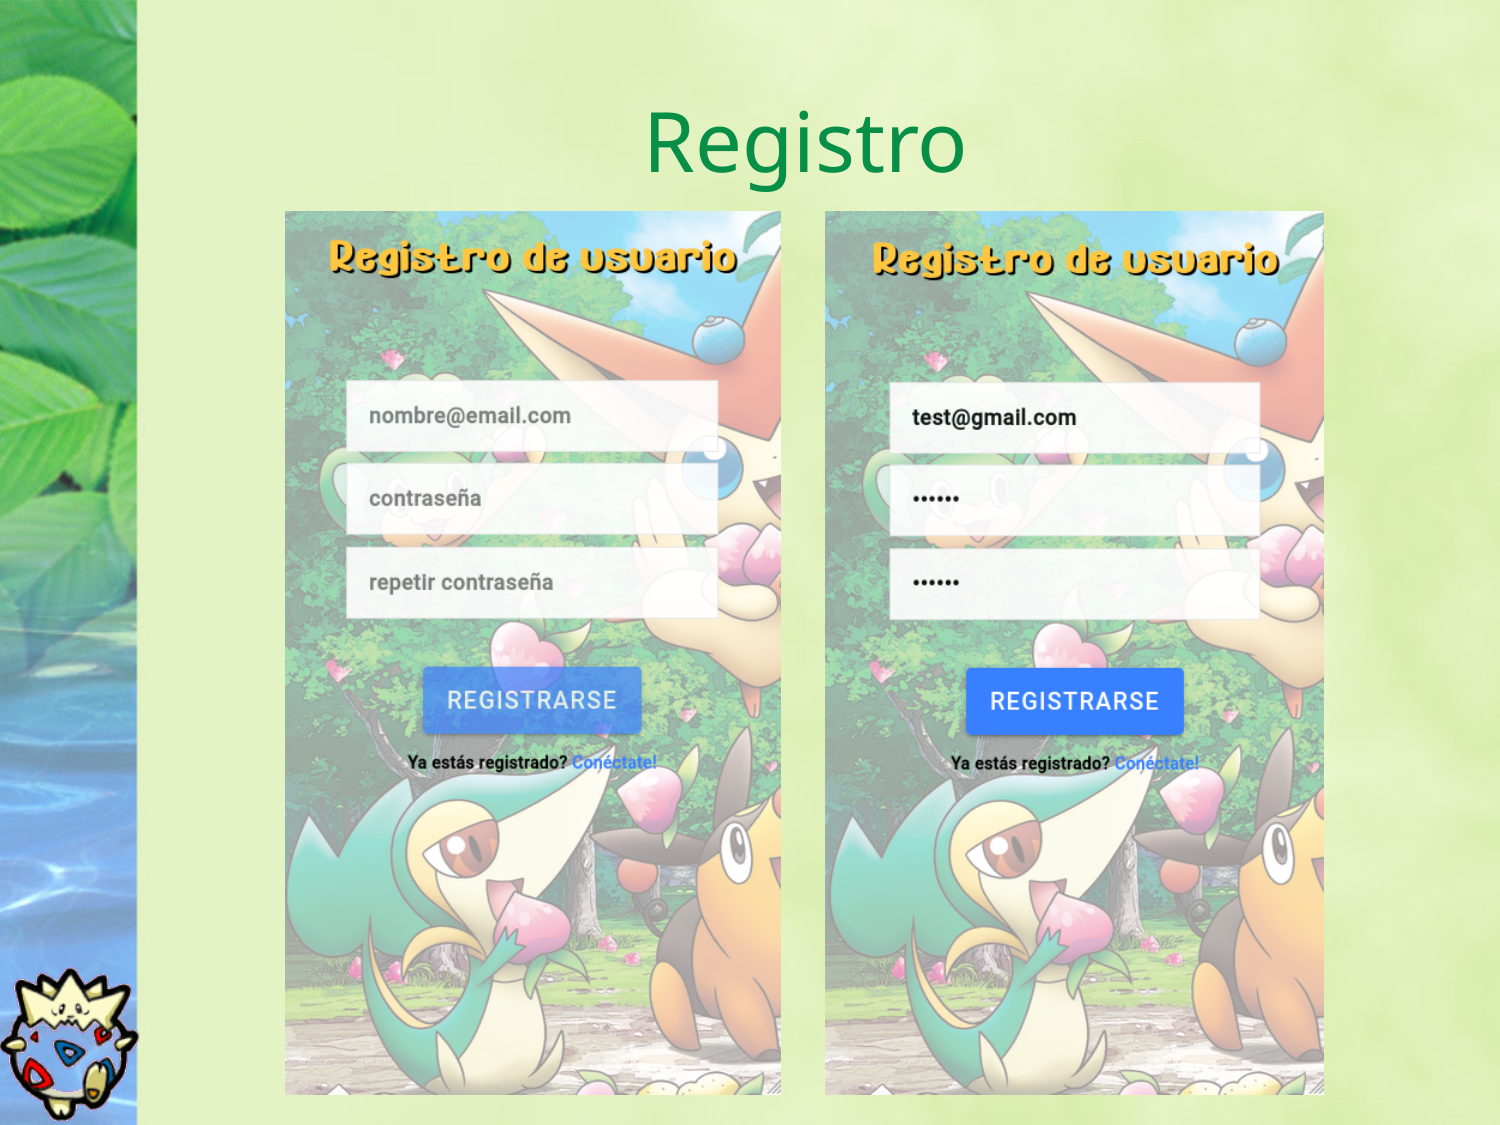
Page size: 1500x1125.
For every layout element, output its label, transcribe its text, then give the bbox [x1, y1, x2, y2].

picture [0, 0, 1500, 1125]
title Registro [187, 45, 1425, 233]
